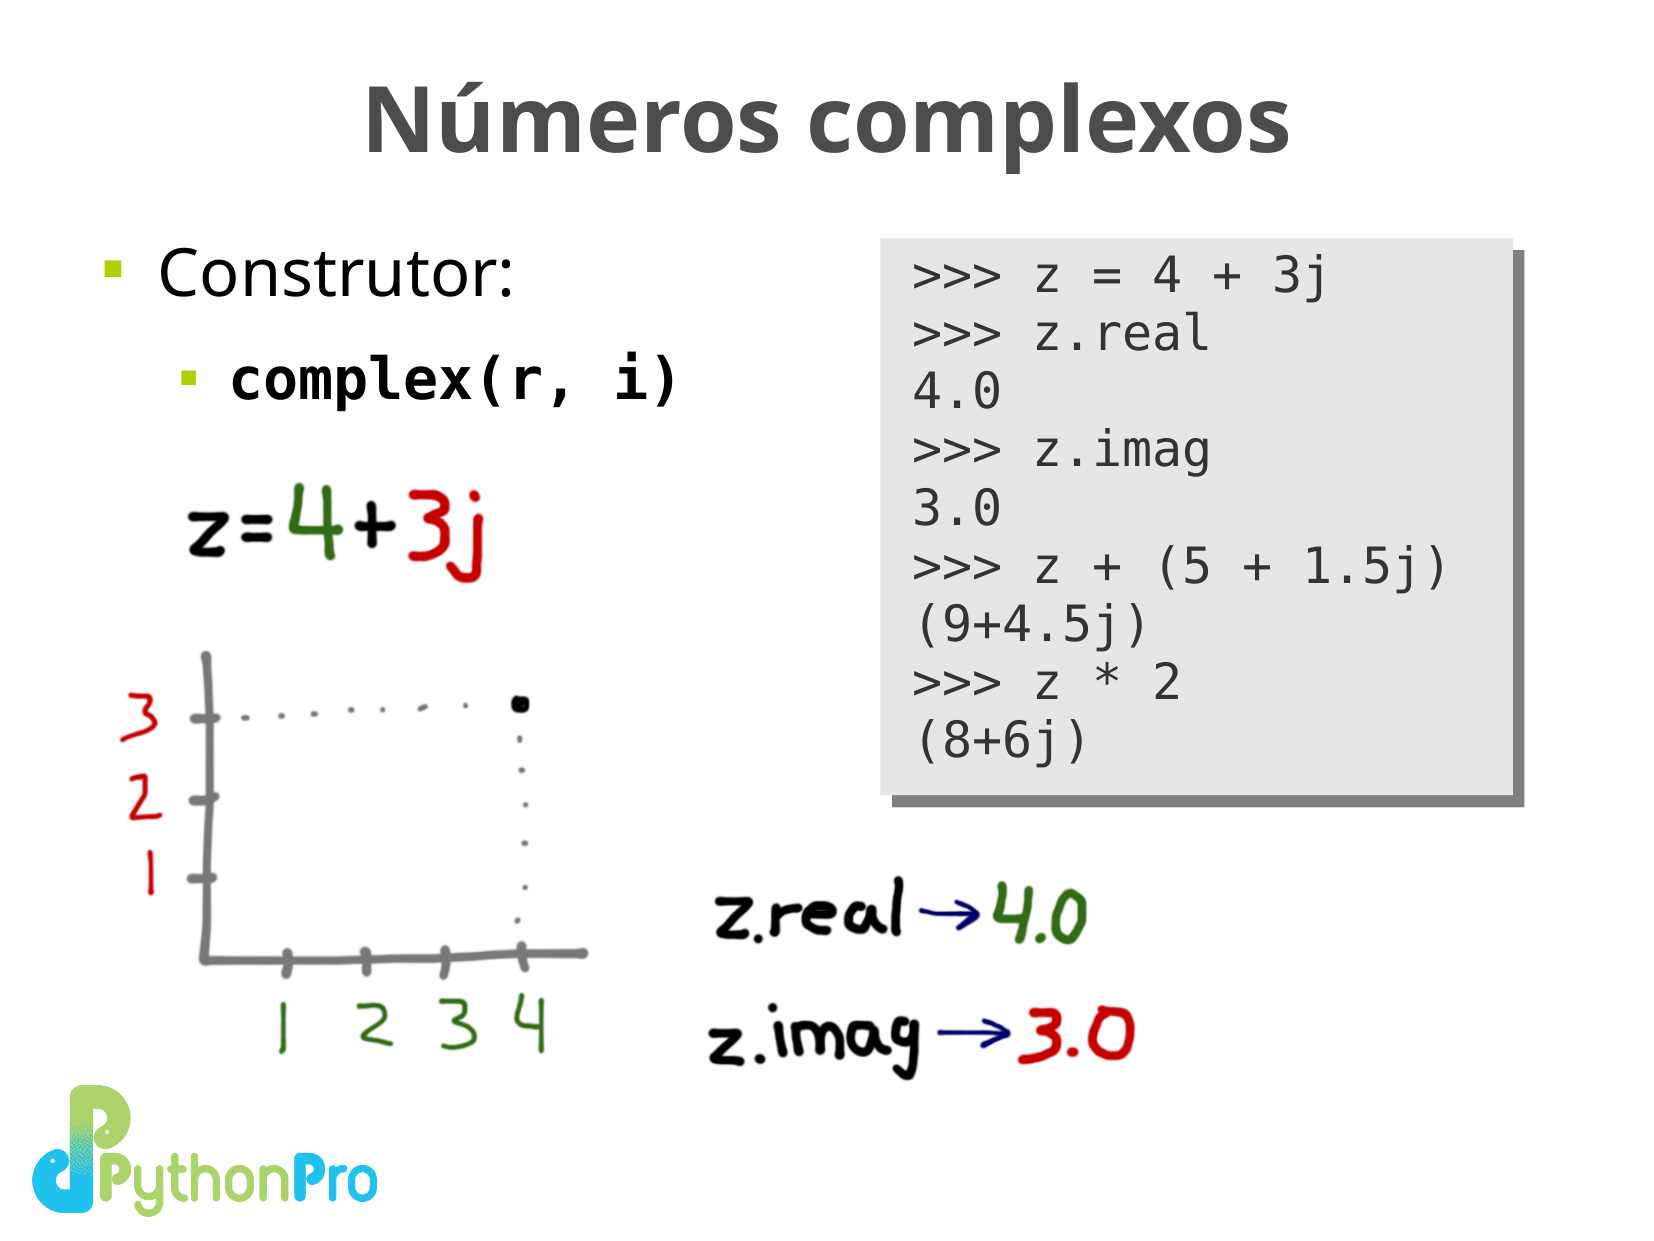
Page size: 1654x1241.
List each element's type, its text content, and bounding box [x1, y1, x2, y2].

picture [32, 1085, 377, 1217]
text_box >>> z = 4 + 3j >>> z.real 4.0 >>> z.imag 3.0 >>> z + (5 + 1.5j) (9+4.5j) >>> z * 2 (8+6j) [880, 238, 1513, 796]
picture [118, 649, 591, 1056]
picture [713, 874, 1088, 947]
title Números complexos [82, 13, 1571, 222]
picture [186, 480, 486, 586]
picture [706, 1000, 1136, 1083]
list Construtor: complex(r, i) [86, 225, 1576, 1088]
